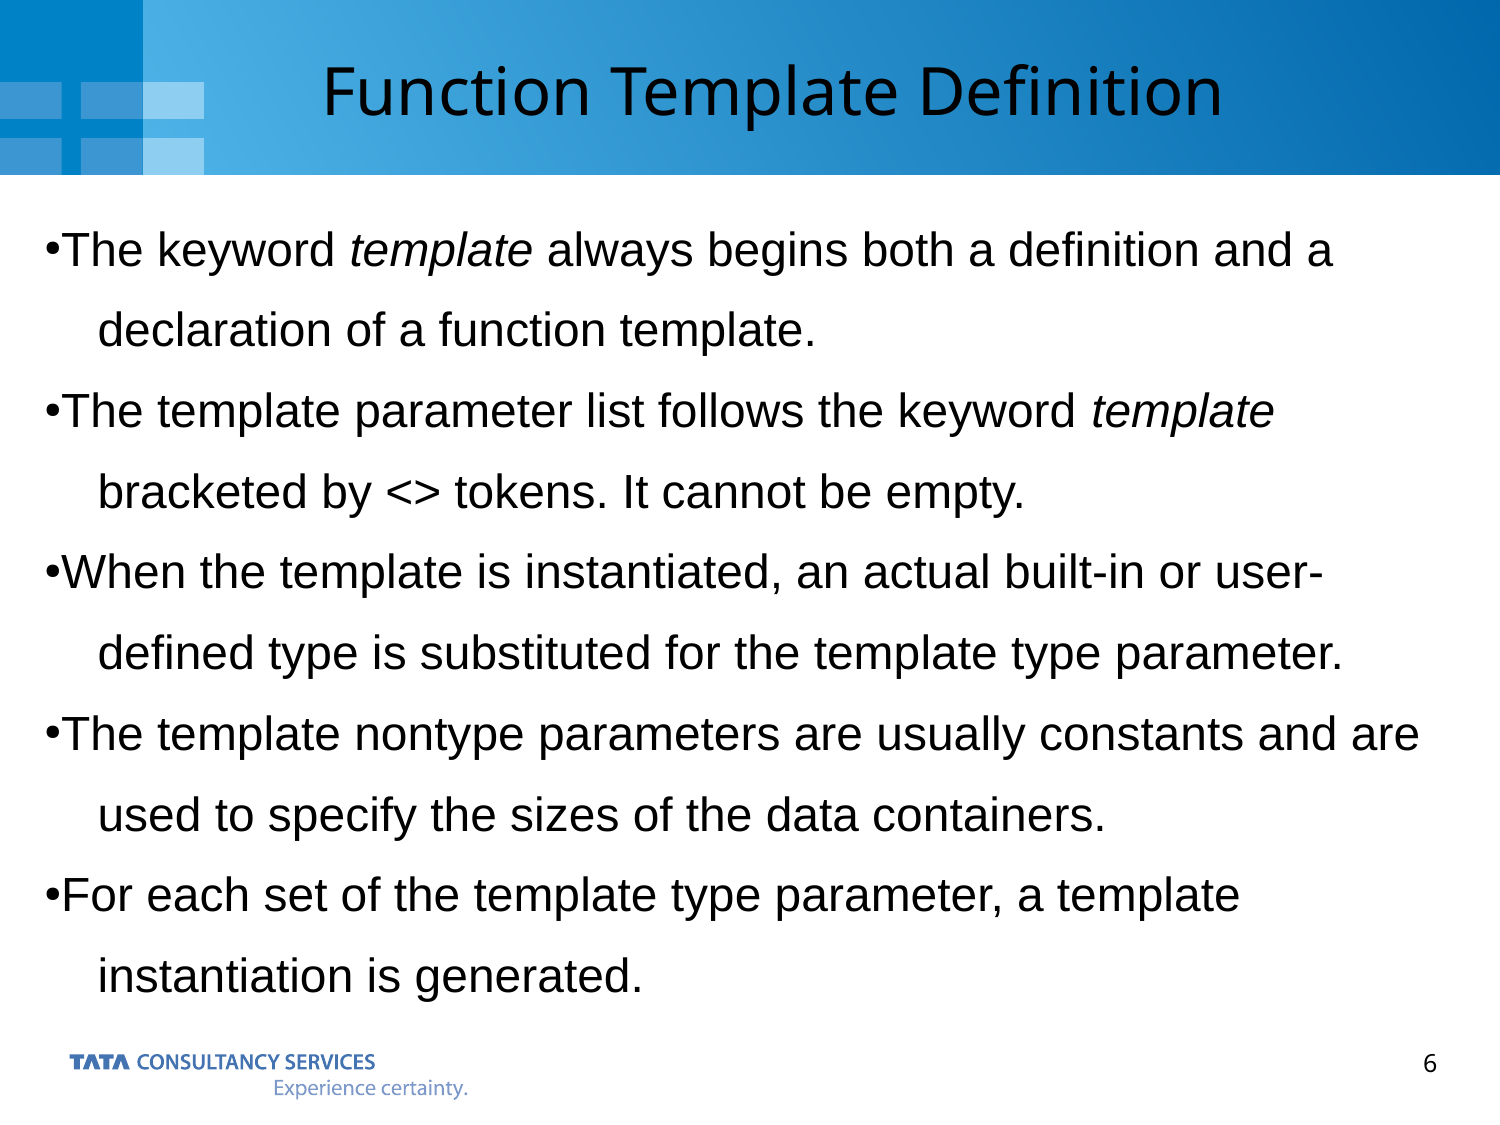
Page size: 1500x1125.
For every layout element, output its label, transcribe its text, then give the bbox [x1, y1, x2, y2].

text_box Function Template Definition [200, 23, 1347, 154]
text_box The keyword template always begins both a definition and a declaration of a function template. The template parameter list follows the keyword template bracketed by <> tokens. It cannot be empty. When the template is instantiated, an actual built-in or user-defined type is substituted for the template type parameter. The template nontype parameters are usually constants and are used to specify the sizes of the data containers. For each set of the template type parameter, a template instantiation is generated. [11, 188, 1489, 1040]
